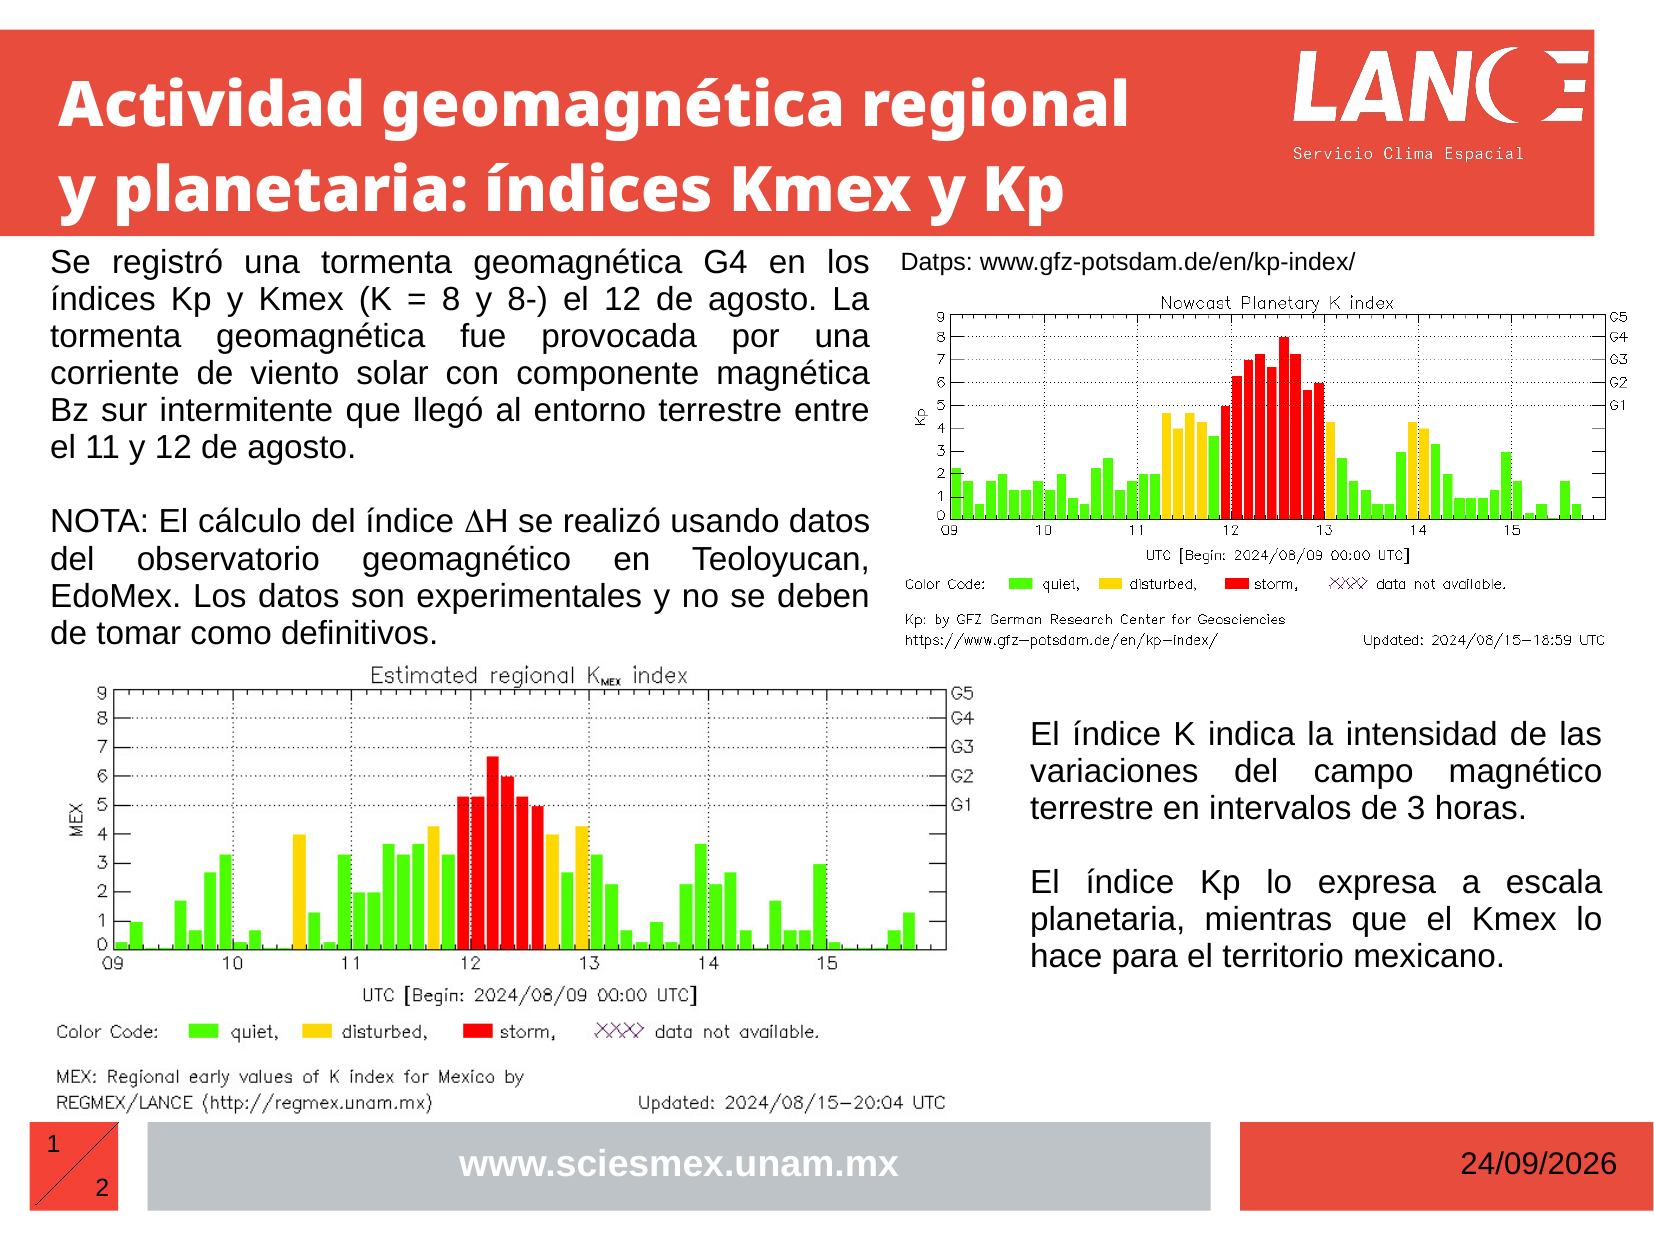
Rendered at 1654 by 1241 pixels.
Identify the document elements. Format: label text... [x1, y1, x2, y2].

picture [47, 277, 1642, 1116]
picture [1293, 47, 1589, 162]
text_box Datps: www.gfz-potsdam.de/en/kp-index/ [886, 240, 1654, 284]
text_box www.sciesmex.unam.mx [153, 1122, 1205, 1205]
text_box 15/08/2024 [1424, 1122, 1654, 1205]
title Actividad geomagnética regional y planetaria: índices Kmex y Kp [59, 59, 1312, 207]
text_box 2 [35, 1151, 125, 1209]
text_box El índice K indica la intensidad de las variaciones del campo magnético terrestre en intervalos de 3 horas. El índice Kp lo expresa a escala planetaria, mientras que el Kmex lo hace para el territorio mexicano. [1015, 707, 1619, 1052]
text_box Se registró una tormenta geomagnética G4 en los índices Kp y Kmex (K = 8 y 8-) el 12 de agosto. La tormenta geomagnética fue provocada por una corriente de viento solar con componente magnética Bz sur intermitente que llegó al entorno terrestre entre el 11 y 12 de agosto. NOTA: El cálculo del índice DH se realizó usando datos del observatorio geomagnético en Teoloyucan, EdoMex. Los datos son experimentales y no se deben de tomar como definitivos. [35, 236, 886, 770]
text_box <número> [31, 1122, 176, 1170]
